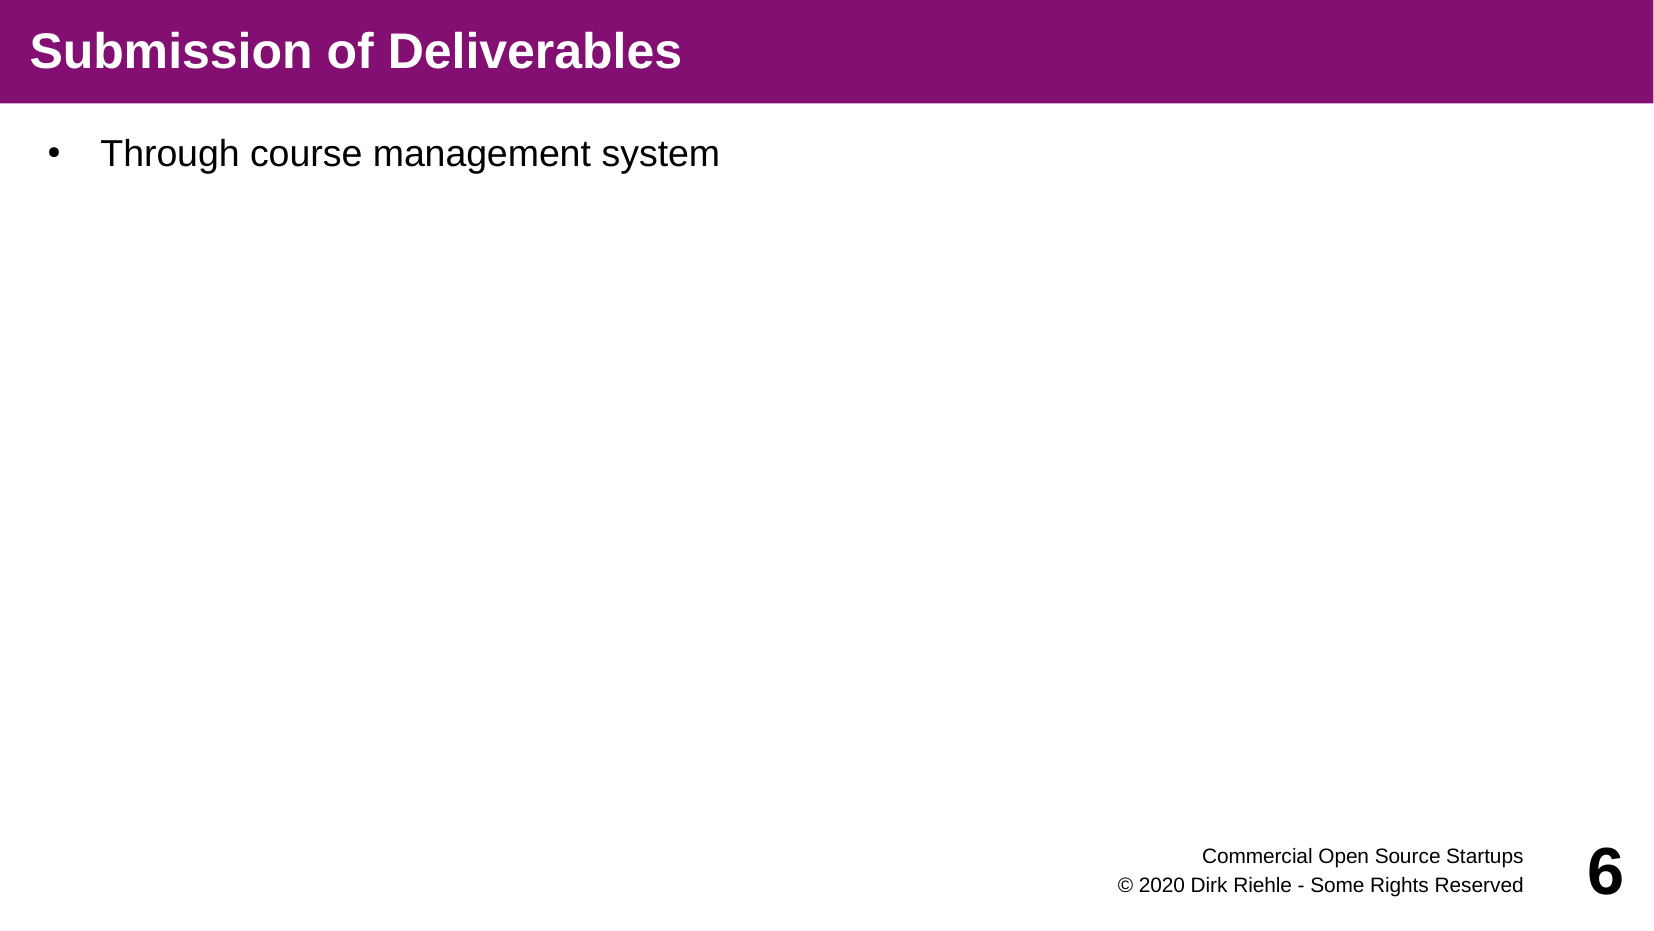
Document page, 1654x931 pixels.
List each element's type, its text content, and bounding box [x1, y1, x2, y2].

list Through course management system [29, 132, 1625, 813]
title Submission of Deliverables [0, 0, 1654, 104]
